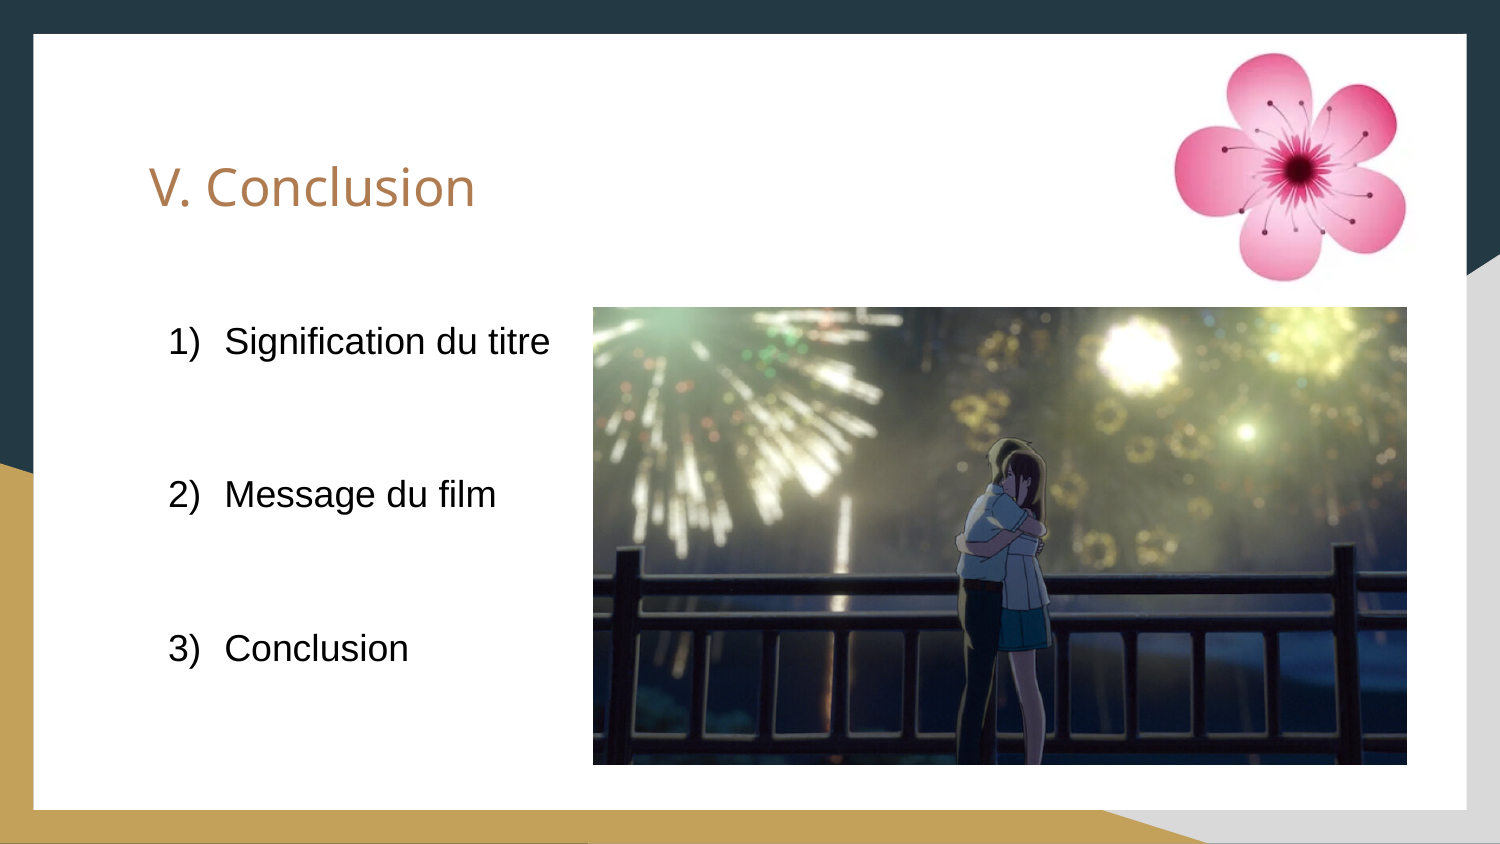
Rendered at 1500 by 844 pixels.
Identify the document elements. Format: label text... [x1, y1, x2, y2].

list Signification du titre Message du film Conclusion [134, 295, 930, 777]
picture [593, 307, 1407, 765]
picture [1157, 38, 1451, 296]
title V. Conclusion [134, 138, 1157, 296]
